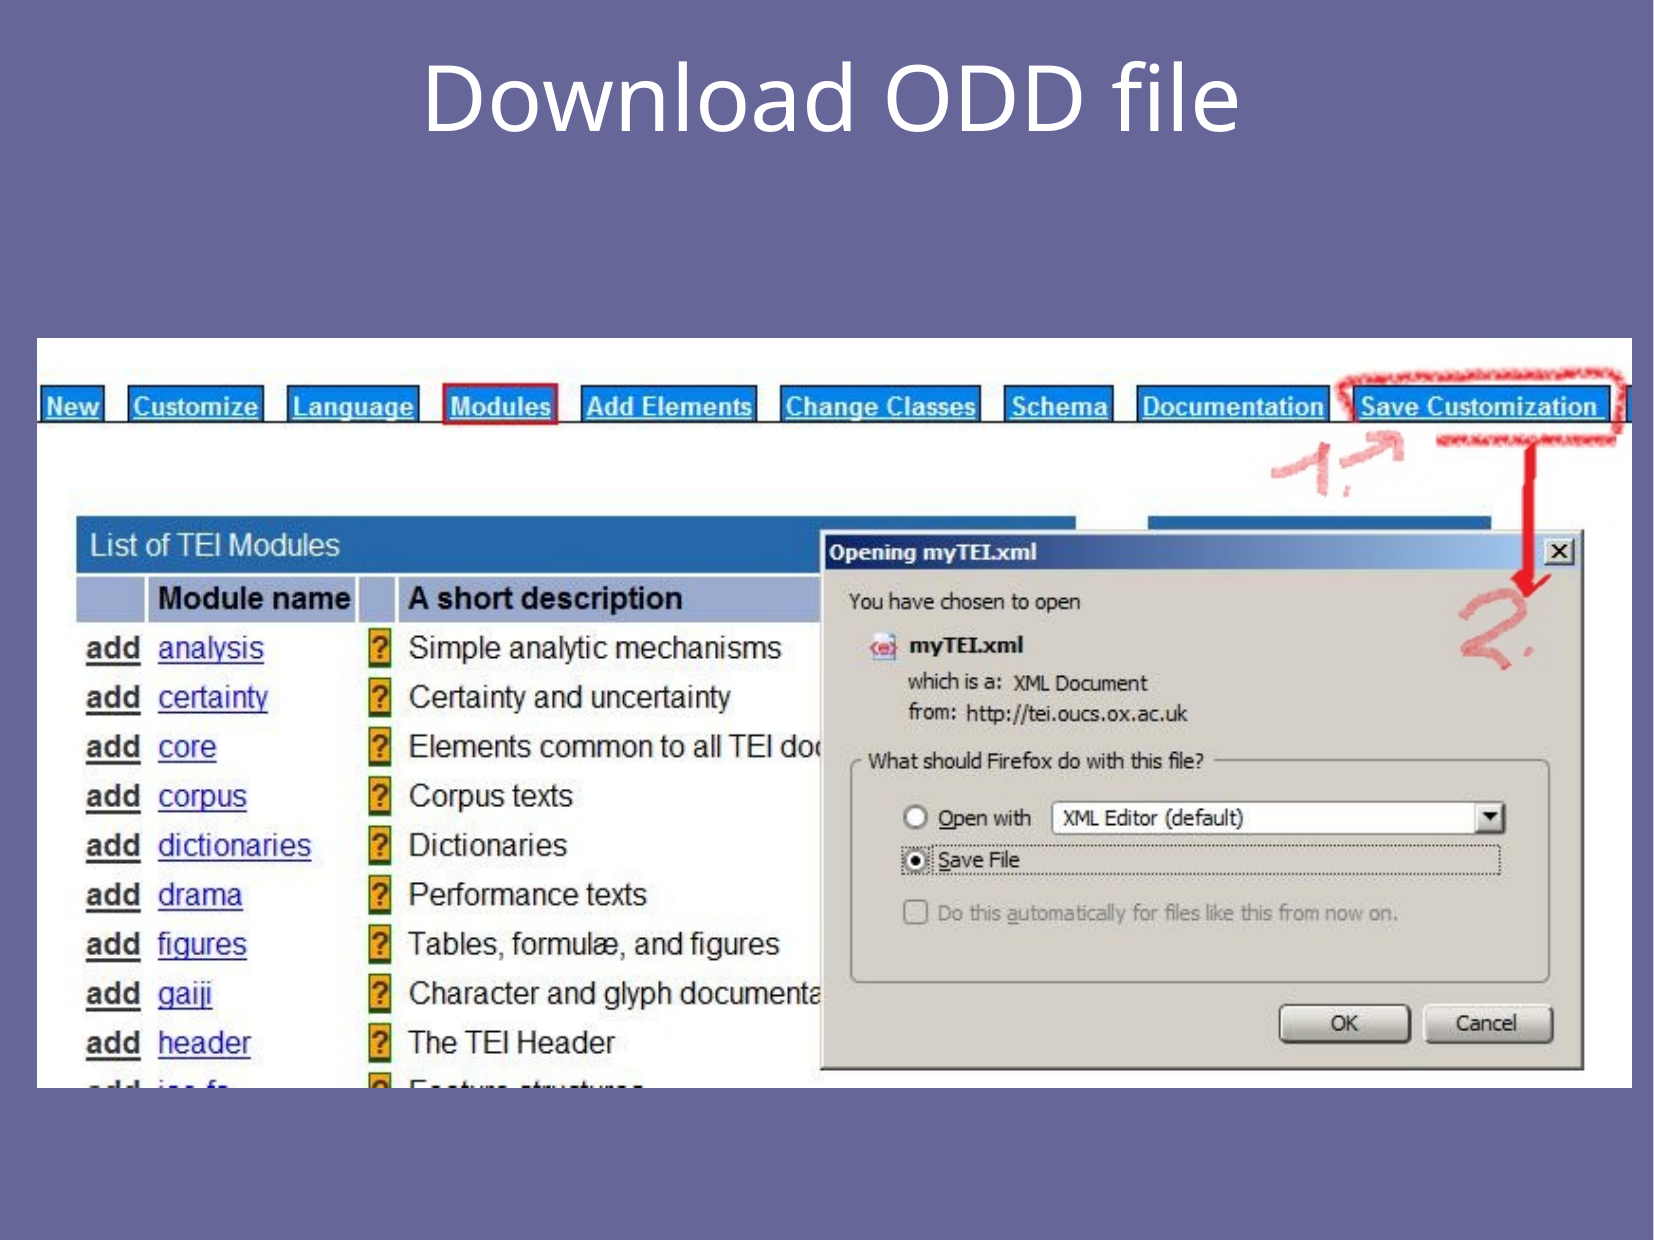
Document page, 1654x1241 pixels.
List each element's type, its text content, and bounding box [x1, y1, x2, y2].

picture [37, 338, 1632, 1088]
title Download ODD file [125, 0, 1538, 193]
